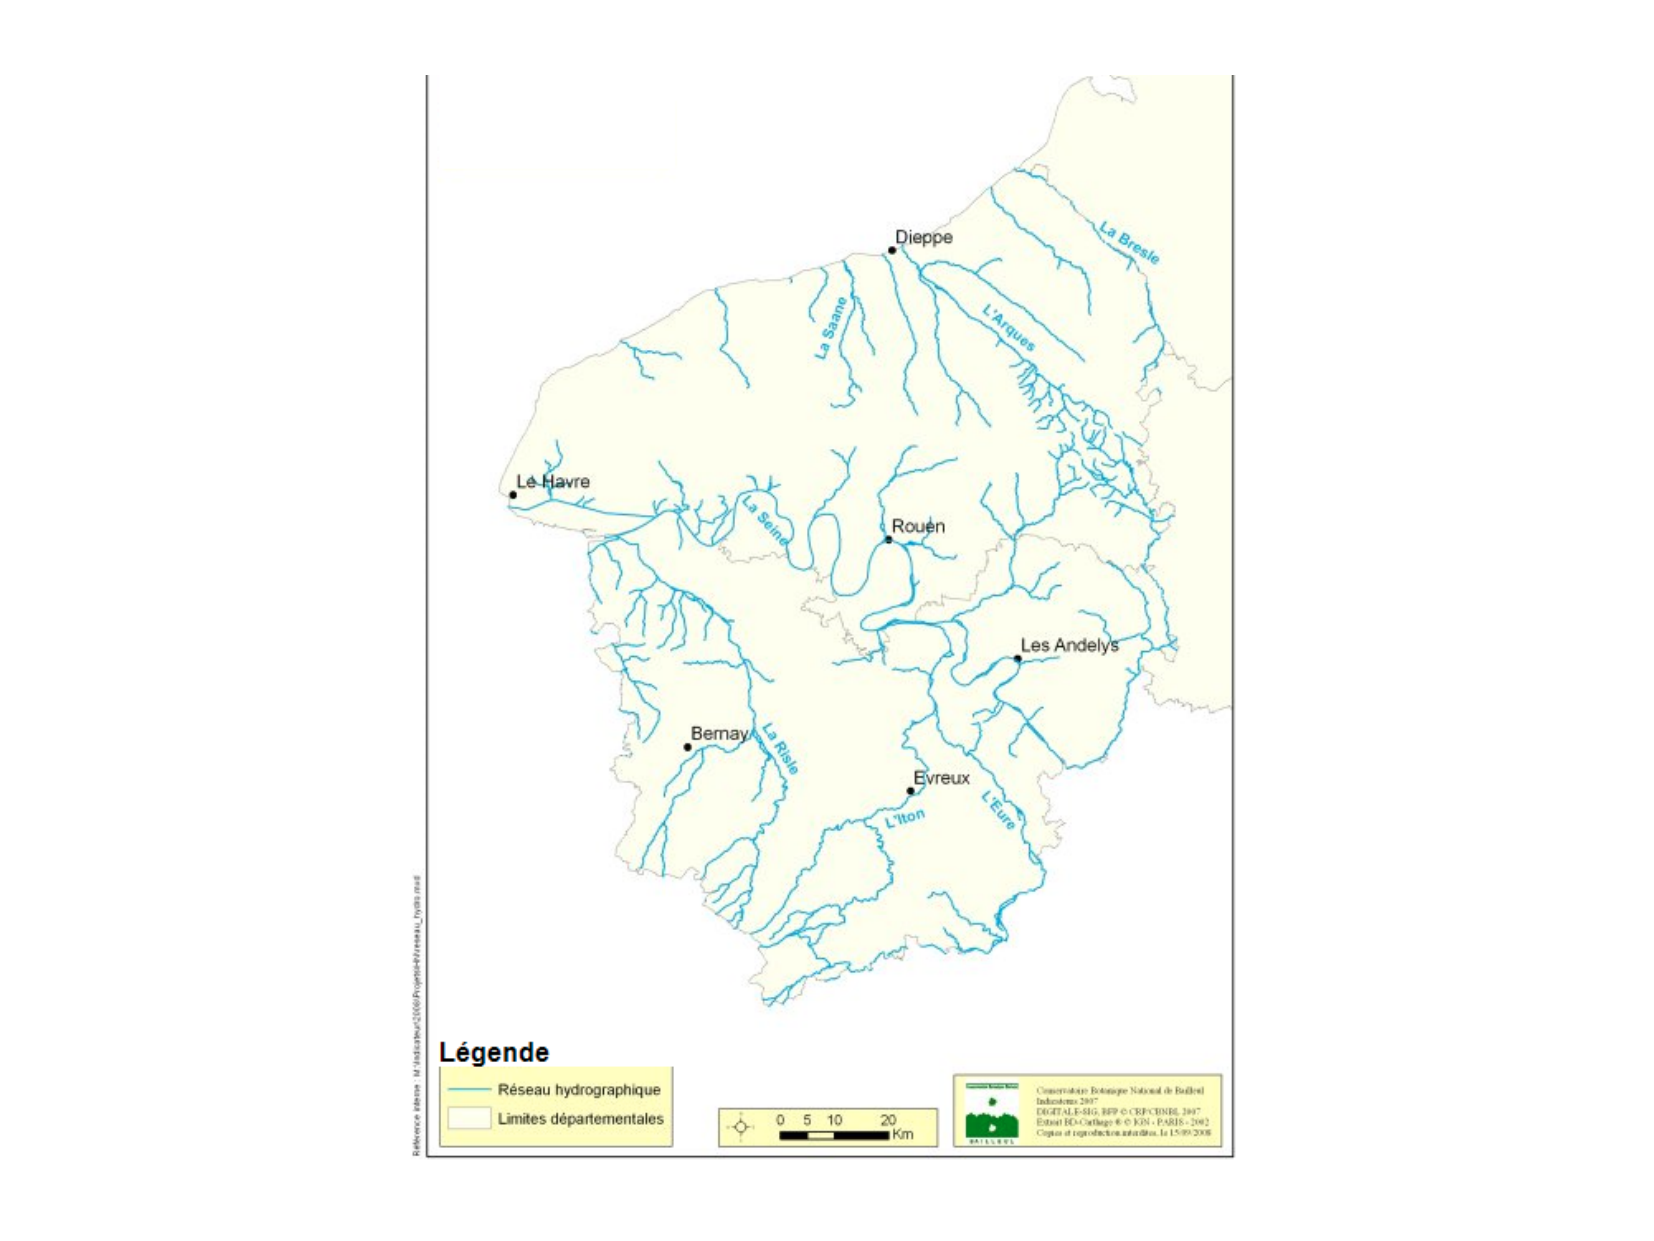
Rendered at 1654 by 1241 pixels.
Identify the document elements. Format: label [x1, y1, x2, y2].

picture [408, 75, 1252, 1166]
